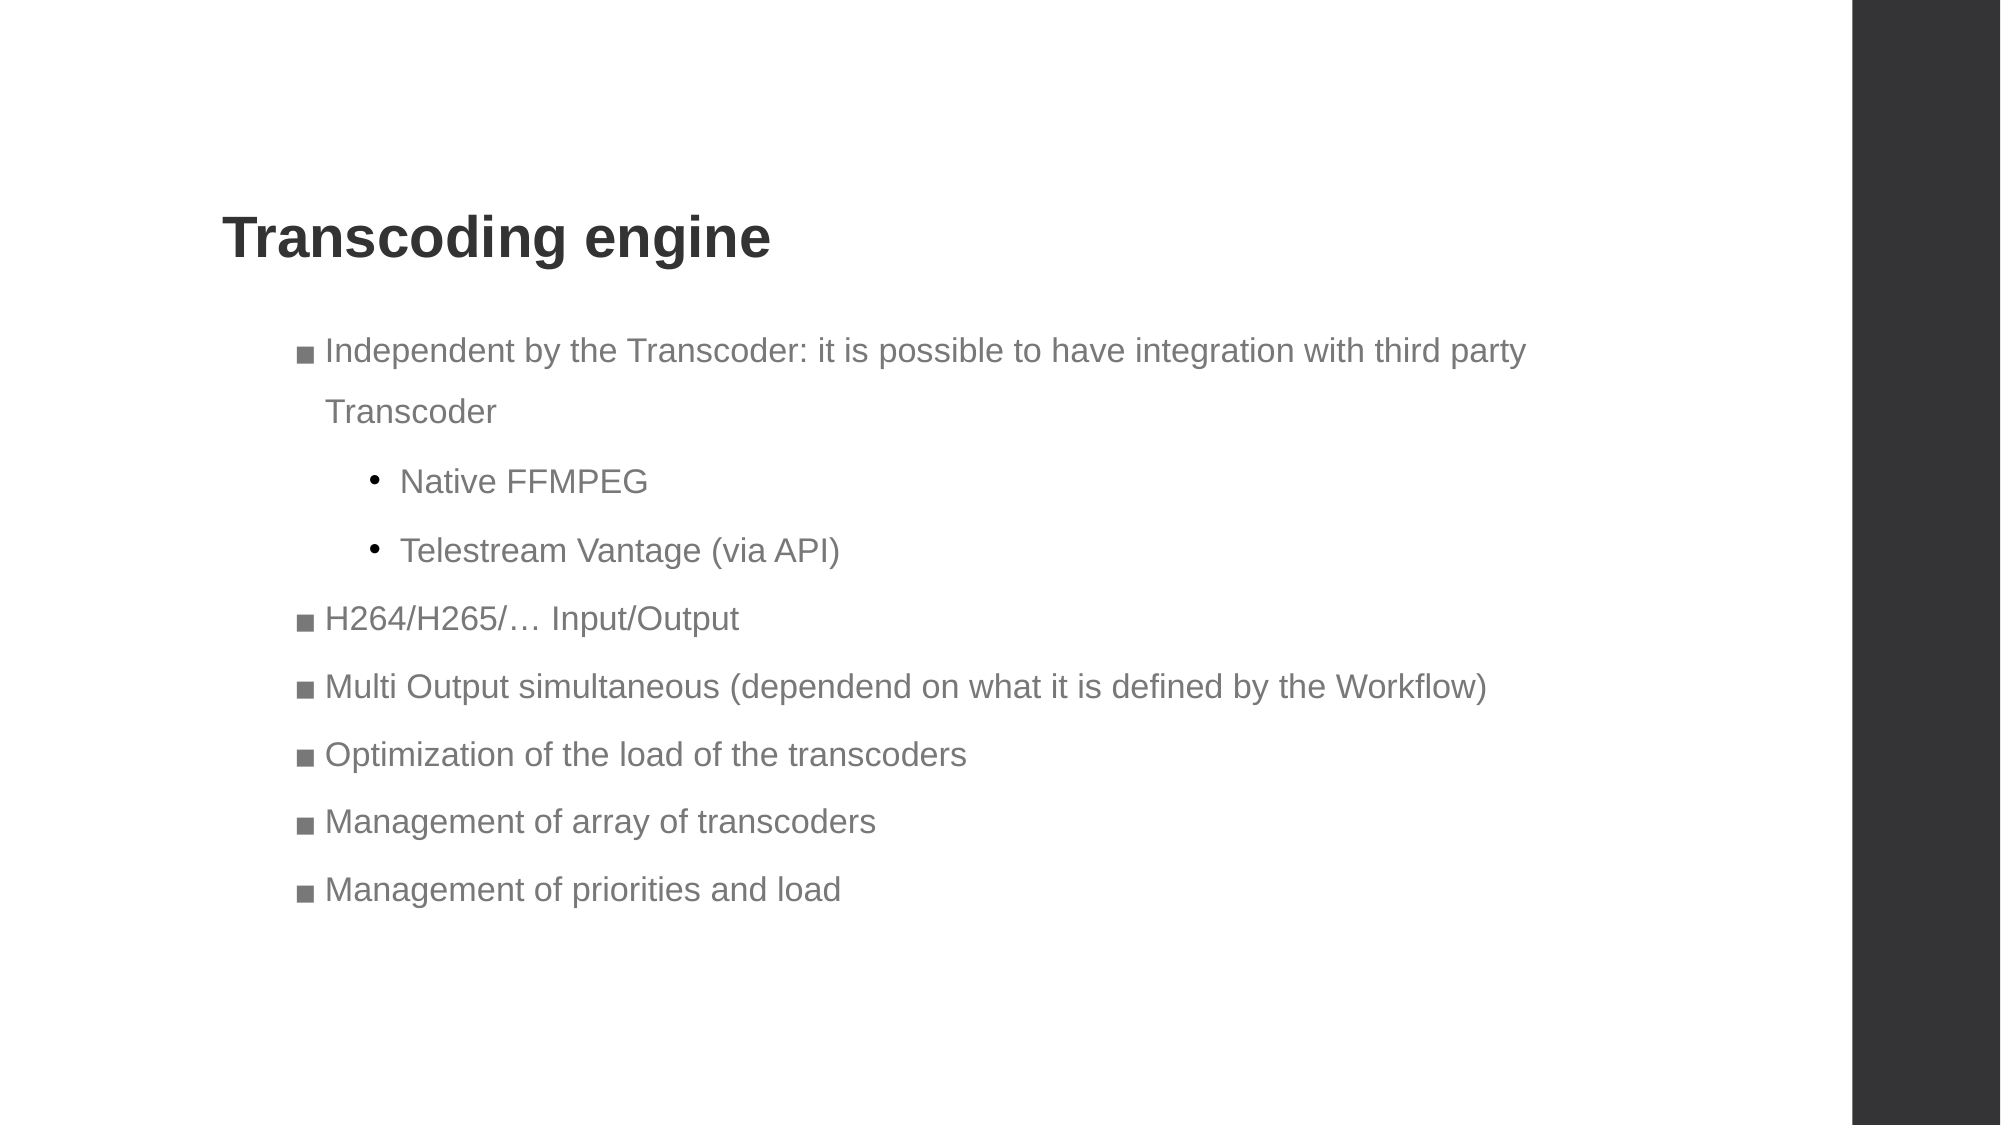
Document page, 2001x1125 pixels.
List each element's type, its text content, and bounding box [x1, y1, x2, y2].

list Independent by the Transcoder: it is possible to have integration with third party Transcoder Native FFMPEG Telestream Vantage (via API) H264/H265/… Input/Output Multi Output simultaneous (dependend on what it is defined by the Workflow) Optimization of the load of the transcoders Management of array of transcoders Management of priorities and load [206, 299, 1617, 1014]
title Transcoding engine [206, 60, 1797, 278]
